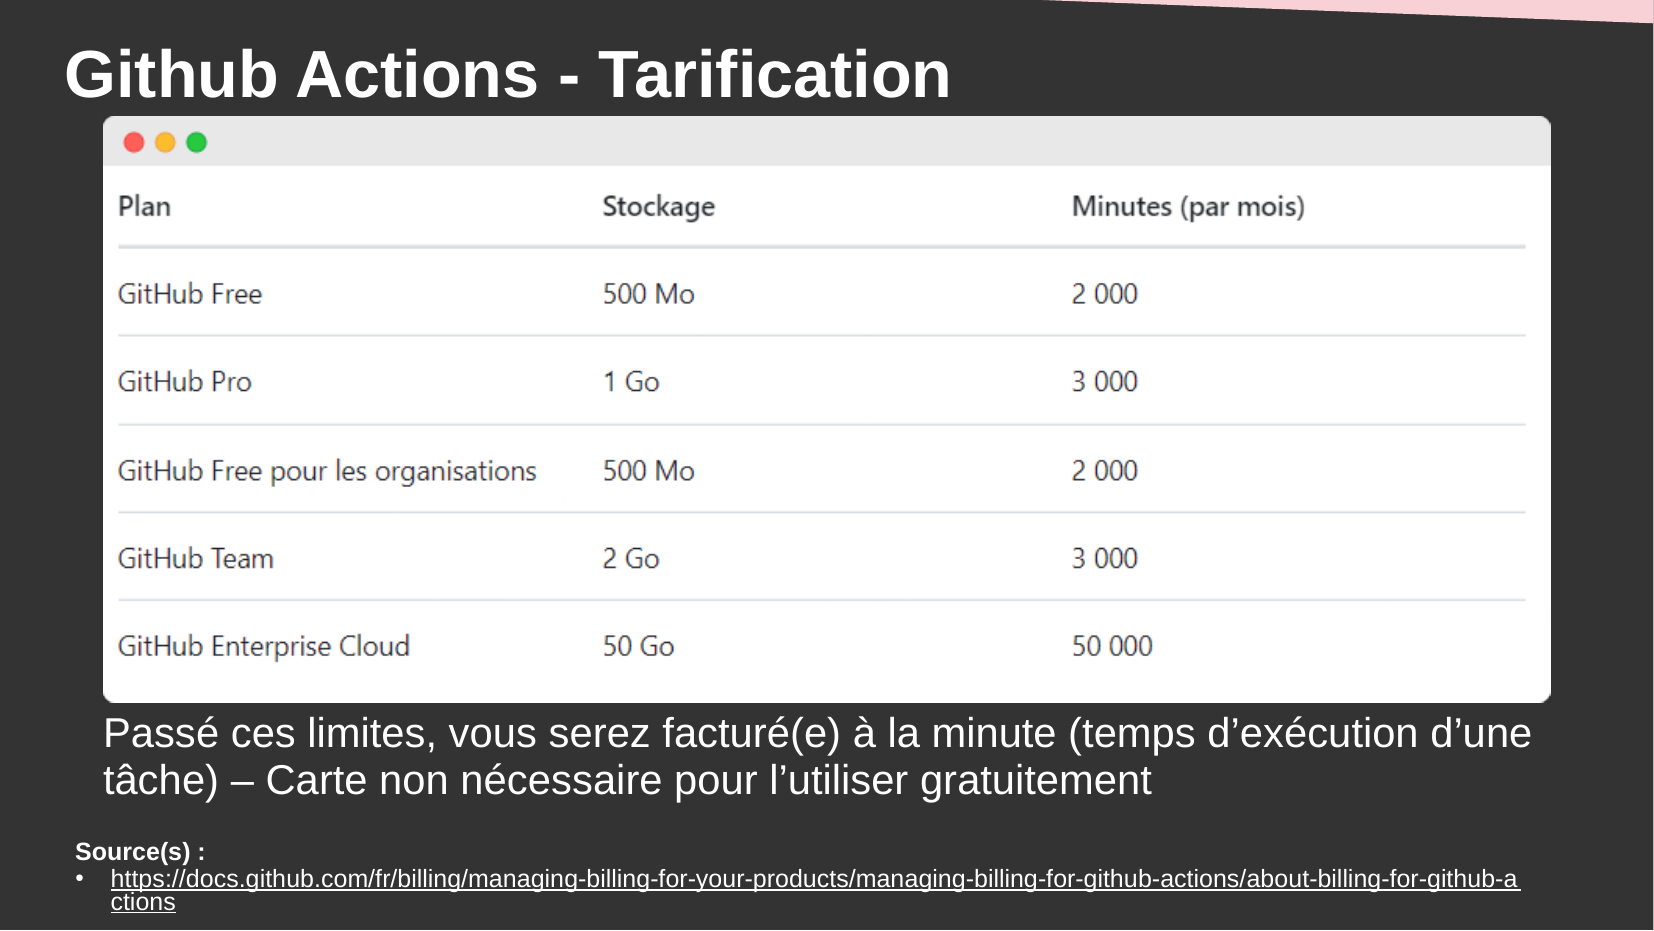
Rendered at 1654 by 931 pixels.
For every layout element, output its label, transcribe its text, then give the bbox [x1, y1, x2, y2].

text_box Passé ces limites, vous serez facturé(e) à la minute (temps d’exécution d’une tâche) – Carte non nécessaire pour l’utiliser gratuitement [88, 702, 1589, 811]
title Github Actions - Tarification [64, 37, 1105, 119]
picture [103, 116, 1551, 703]
text_box [1042, 0, 1654, 24]
text_box Source(s) : https://docs.github.com/fr/billing/managing-billing-for-your-products/managing-billing-for-github-actions/about-billing-for-github-actions [60, 791, 1546, 901]
